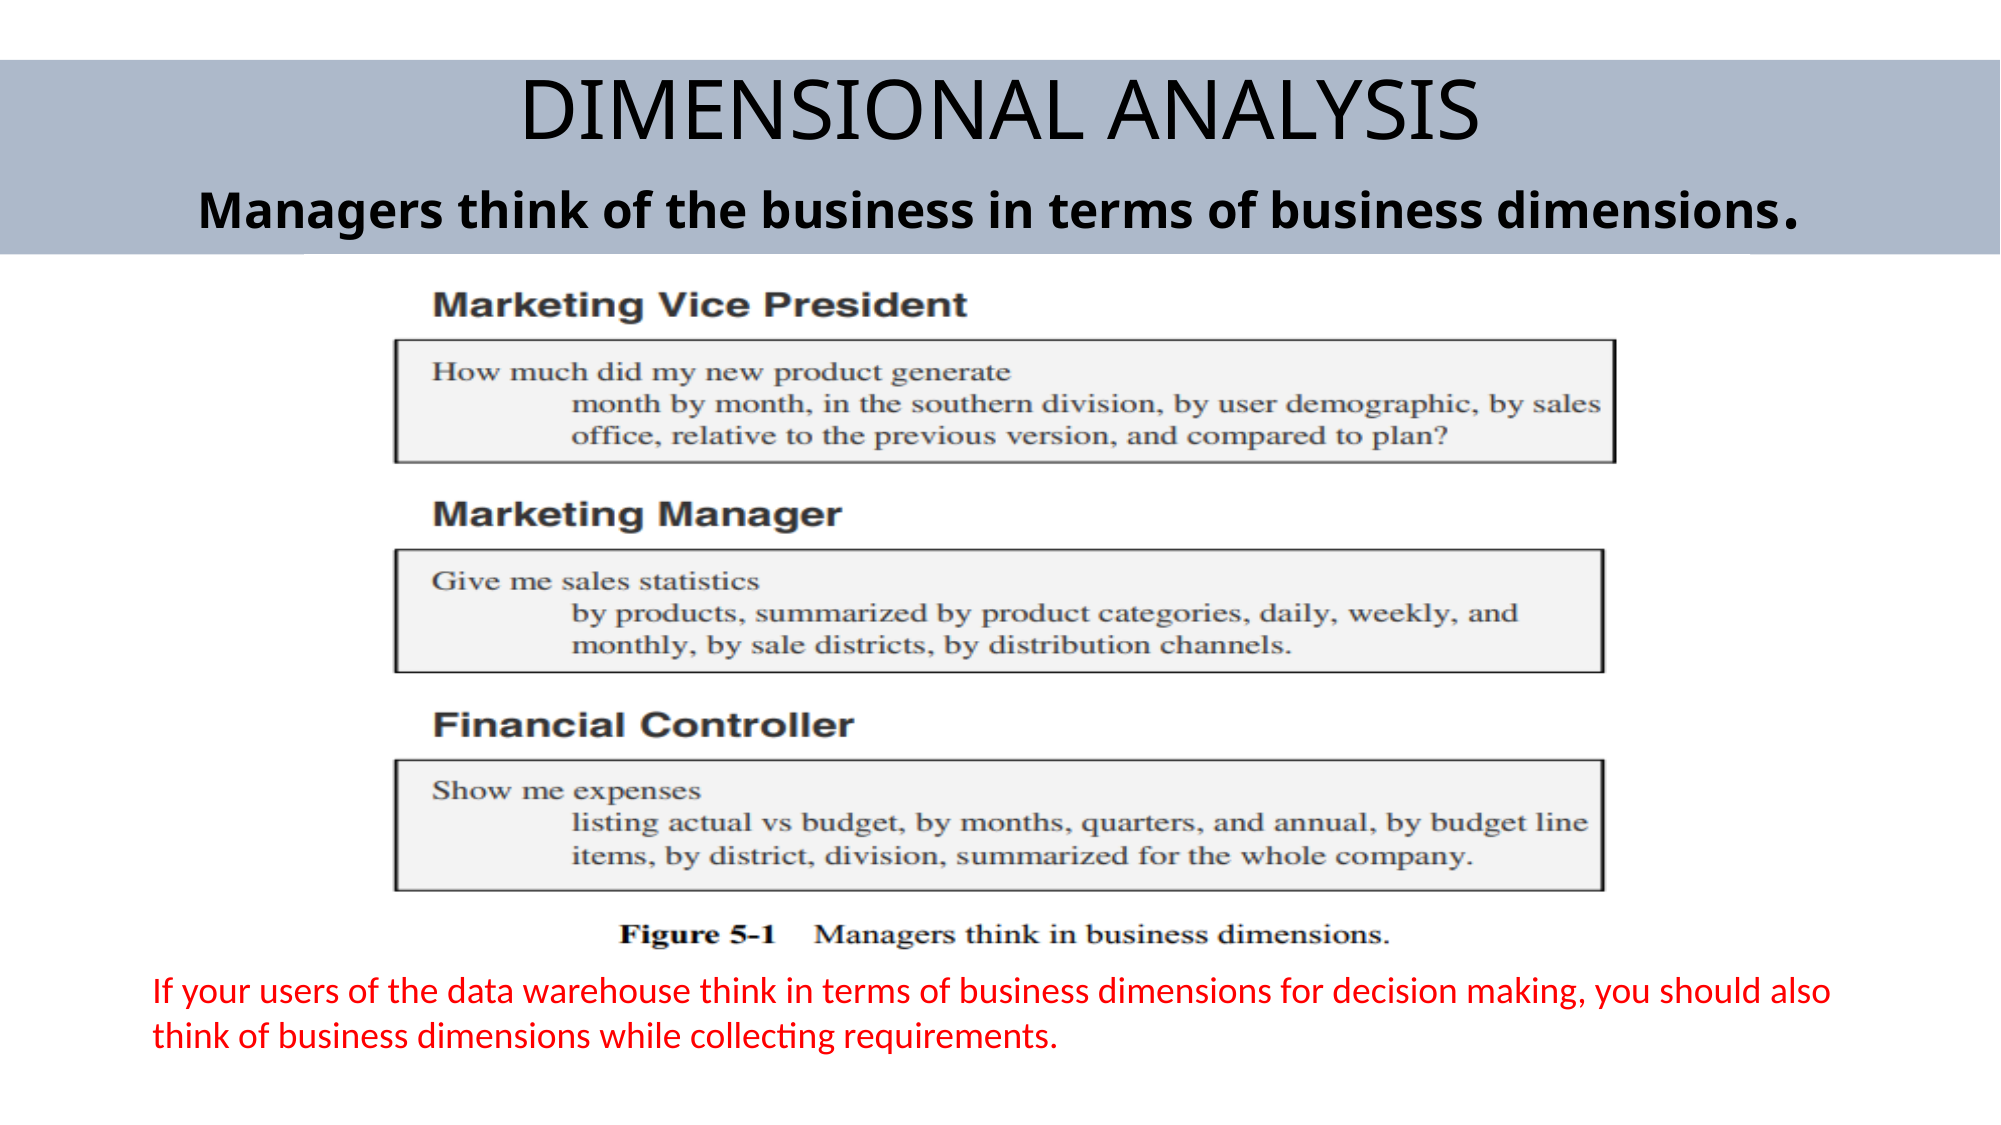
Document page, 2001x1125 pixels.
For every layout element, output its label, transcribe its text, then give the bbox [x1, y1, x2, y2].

title DIMENSIONAL ANALYSIS Managers think of the business in terms of business dimensions. [0, 59, 2000, 255]
text_box If your users of the data warehouse think in terms of business dimensions for decision making, you should also think of business dimensions while collecting requirements. [137, 959, 1892, 1064]
picture [304, 254, 1751, 959]
